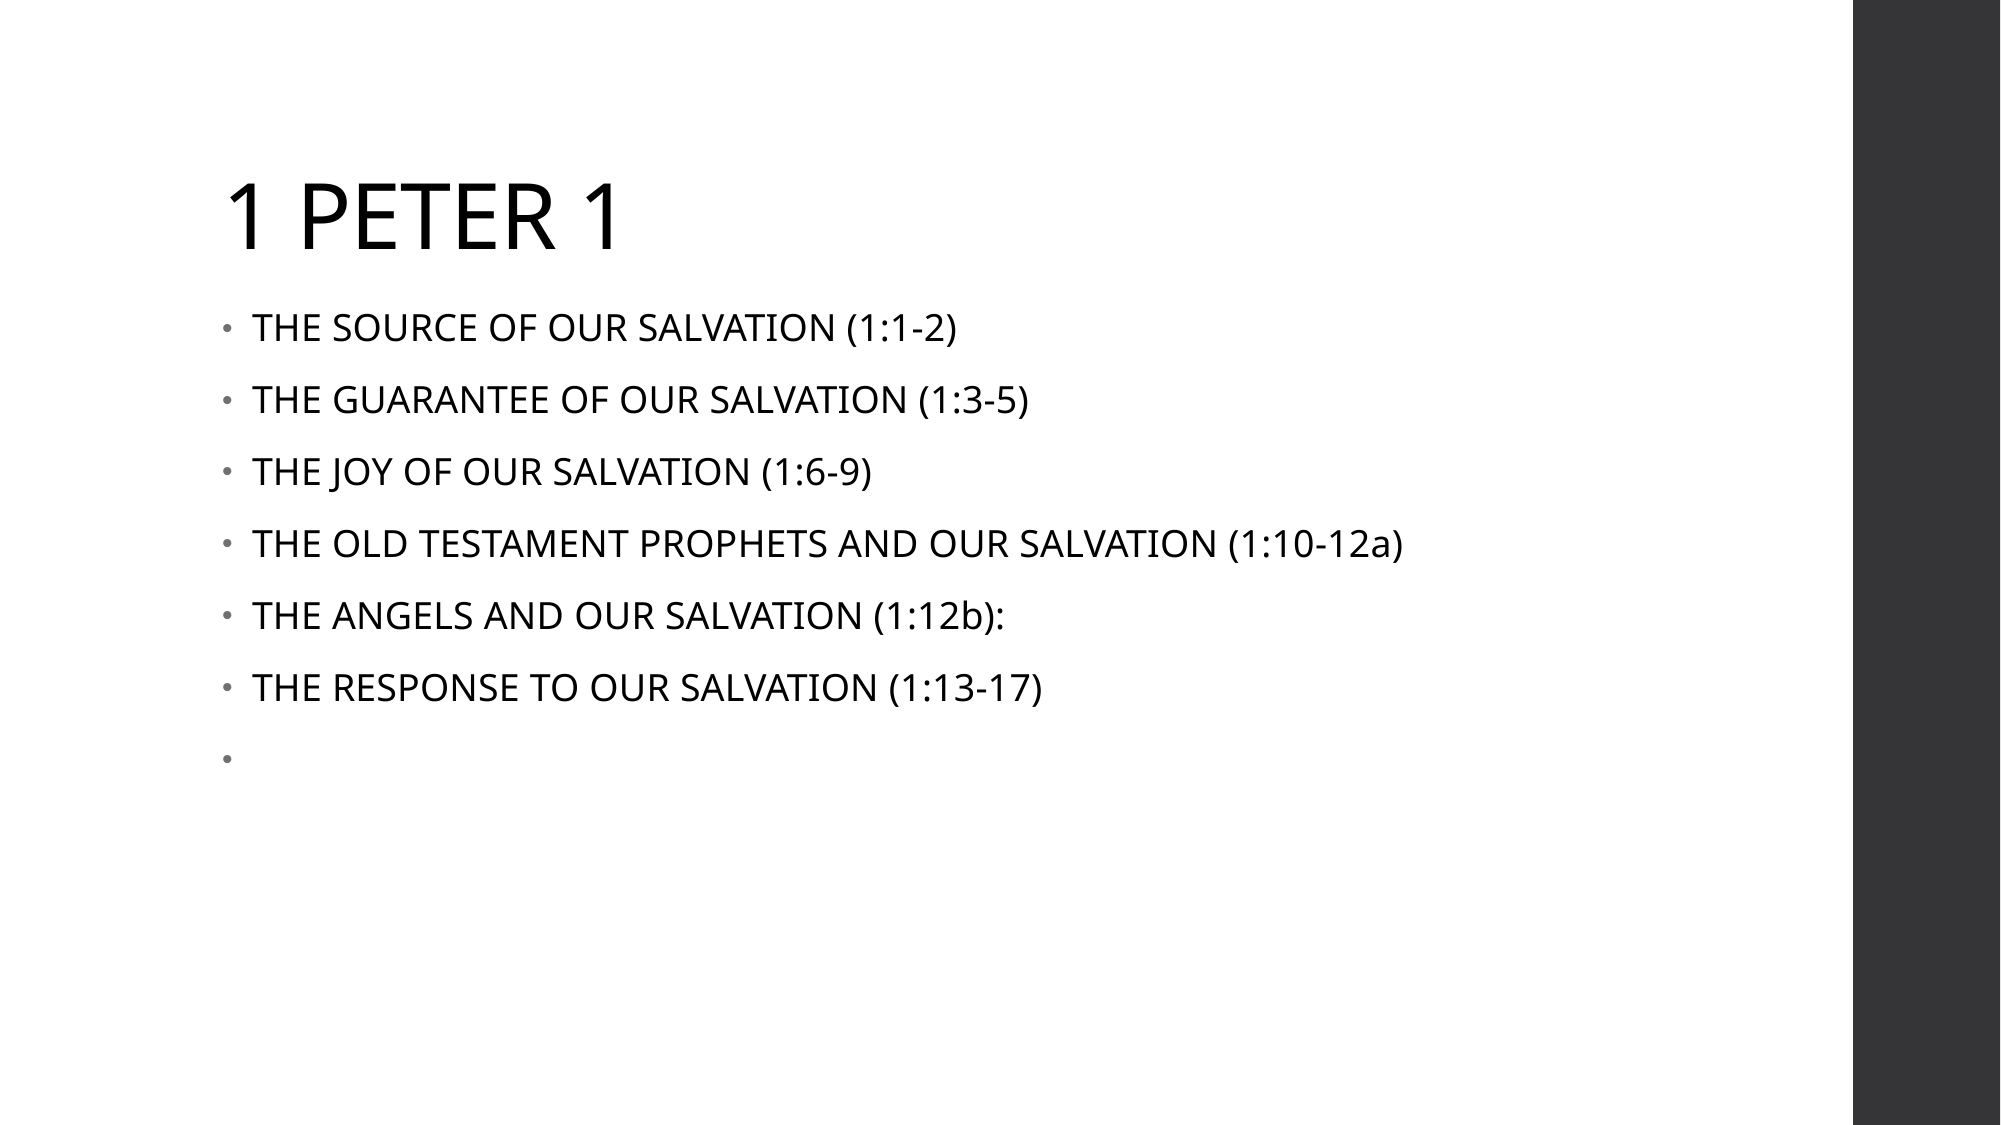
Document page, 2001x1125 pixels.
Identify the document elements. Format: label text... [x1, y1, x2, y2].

list THE SOURCE OF OUR SALVATION (1:1-2) THE GUARANTEE OF OUR SALVATION (1:3-5) THE JOY OF OUR SALVATION (1:6-9) THE OLD TESTAMENT PROPHETS AND OUR SALVATION (1:10-12a) THE ANGELS AND OUR SALVATION (1:12b): THE RESPONSE TO OUR SALVATION (1:13-17) [206, 299, 1617, 1014]
title 1 PETER 1 [206, 60, 1797, 278]
